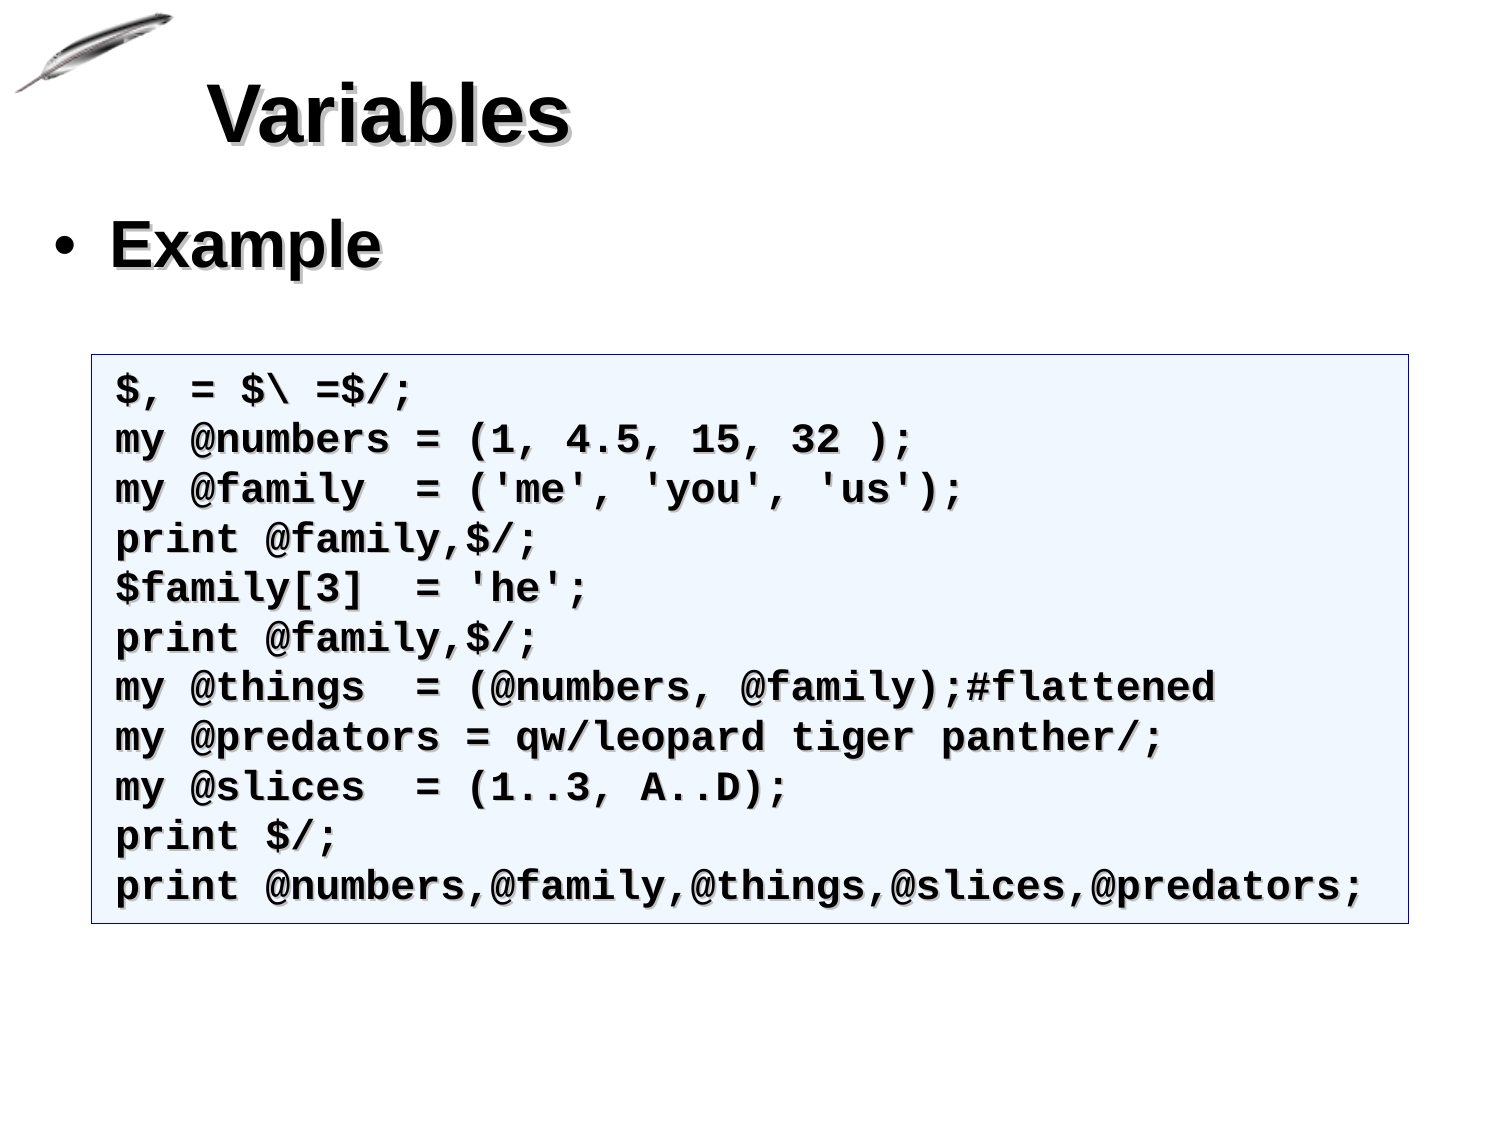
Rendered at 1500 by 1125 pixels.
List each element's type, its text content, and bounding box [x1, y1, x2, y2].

text_box $, = $\ =$/; my @numbers = (1, 4.5, 15, 32 ); my @family = ('me', 'you', 'us'); print @family,$/; $family[3] = 'he'; print @family,$/; my @things = (@numbers, @family);#flattened my @predators = qw/leopard tiger panther/; my @slices = (1..3, A..D); print $/; print @numbers,@family,@things,@slices,@predators; [91, 354, 1409, 924]
title Variables [206, 0, 1418, 207]
picture [11, 11, 179, 95]
list Example [53, 207, 1447, 1084]
